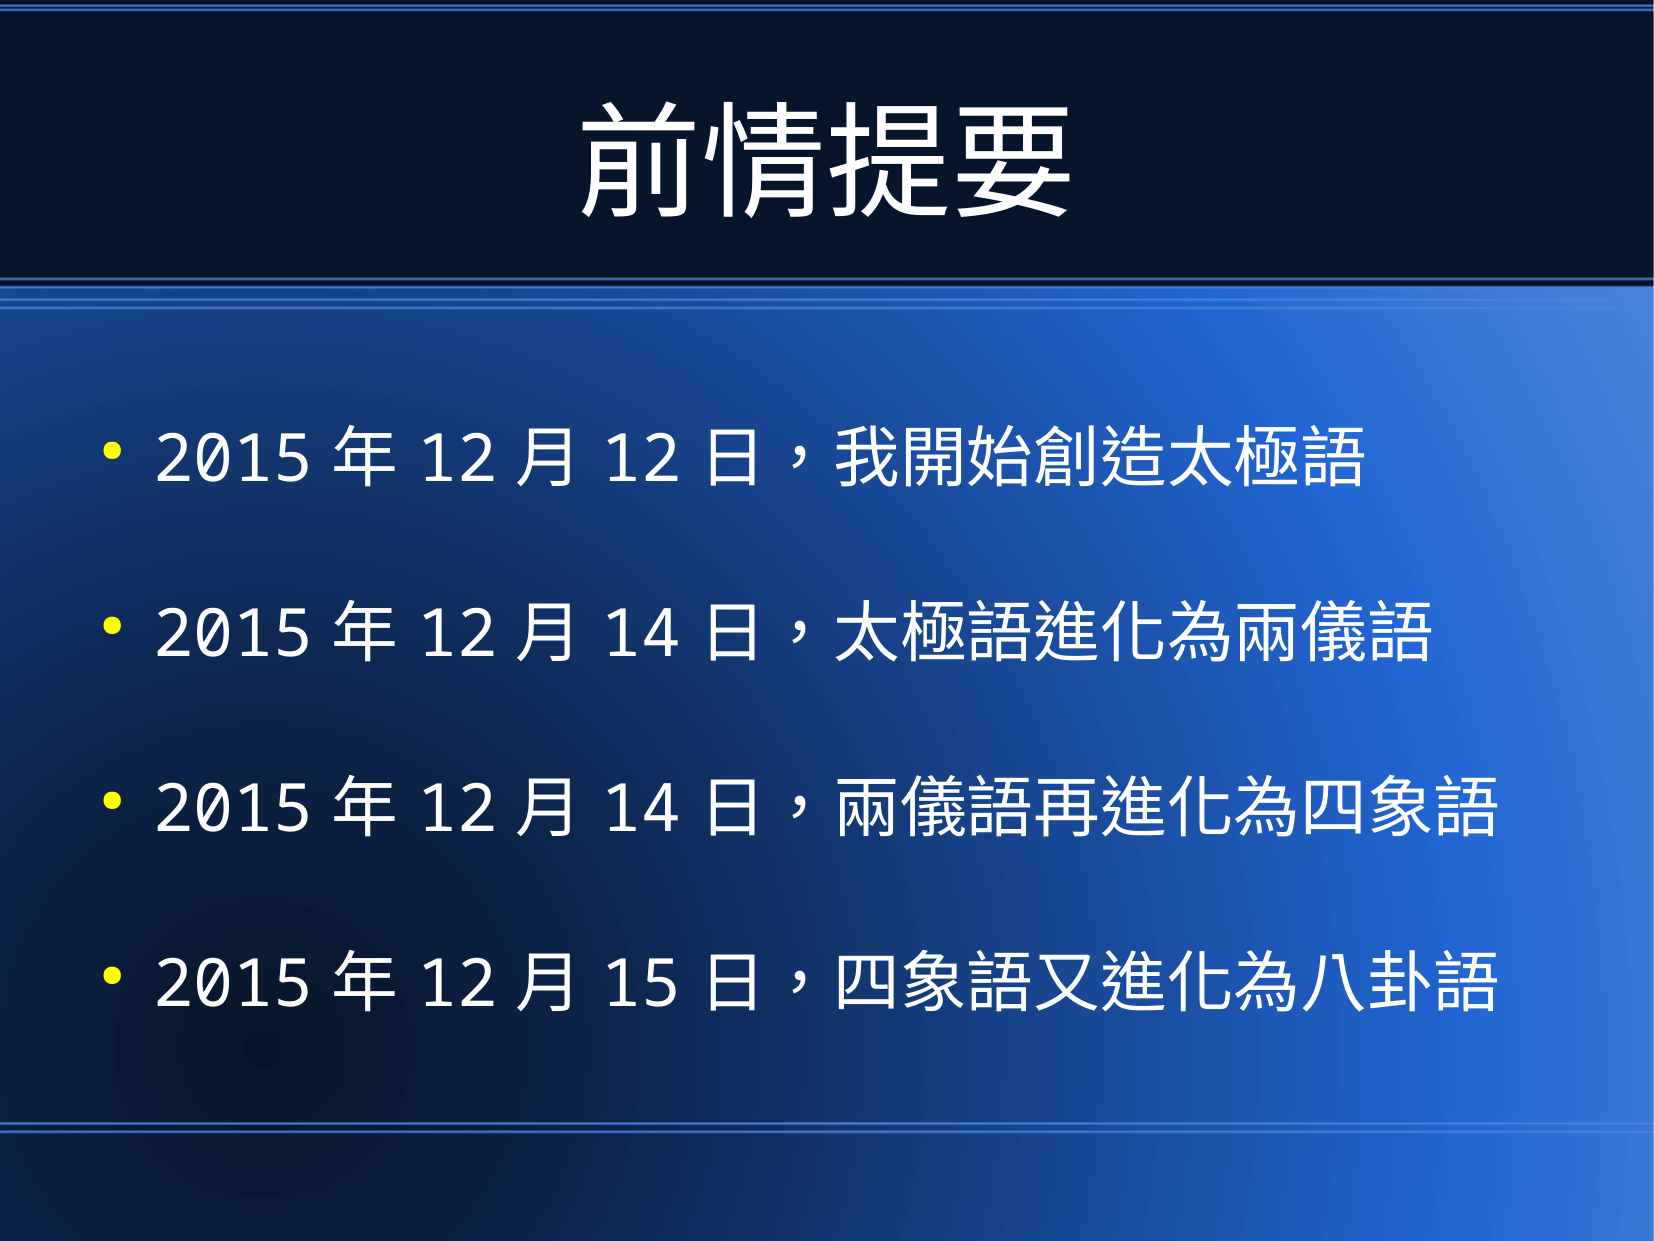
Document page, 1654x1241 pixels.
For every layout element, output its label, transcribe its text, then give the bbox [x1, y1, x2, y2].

picture [0, 0, 1654, 1241]
list 2015年12月12日，我開始創造太極語 2015年12月14日，太極語進化為兩儀語 2015年12月14日，兩儀語再進化為四象語 2015年12月15日，四象語又進化為八卦語 [82, 355, 1571, 1241]
title 前情提要 [82, 49, 1571, 257]
